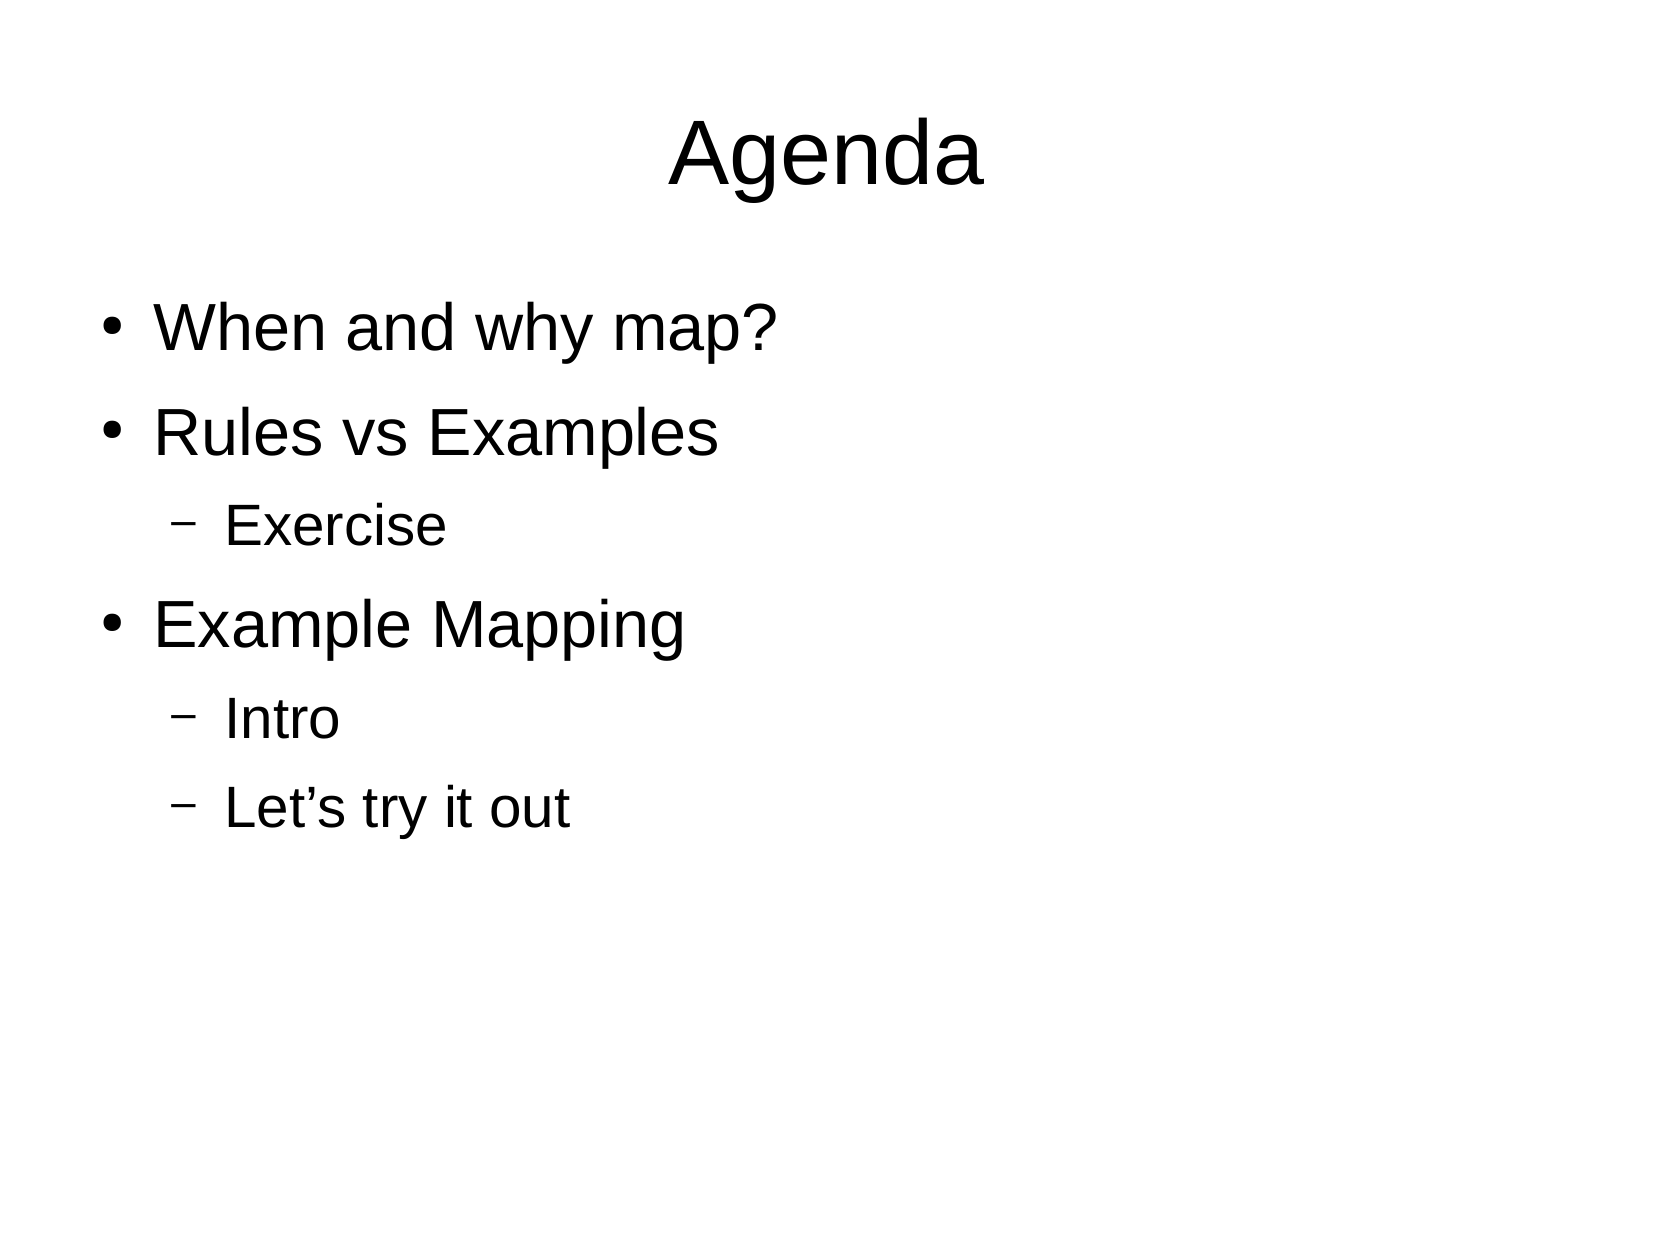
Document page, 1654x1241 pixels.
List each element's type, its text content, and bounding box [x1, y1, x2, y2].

list When and why map? Rules vs Examples Exercise Example Mapping Intro Let’s try it out [82, 290, 1571, 1010]
title Agenda [82, 49, 1571, 257]
